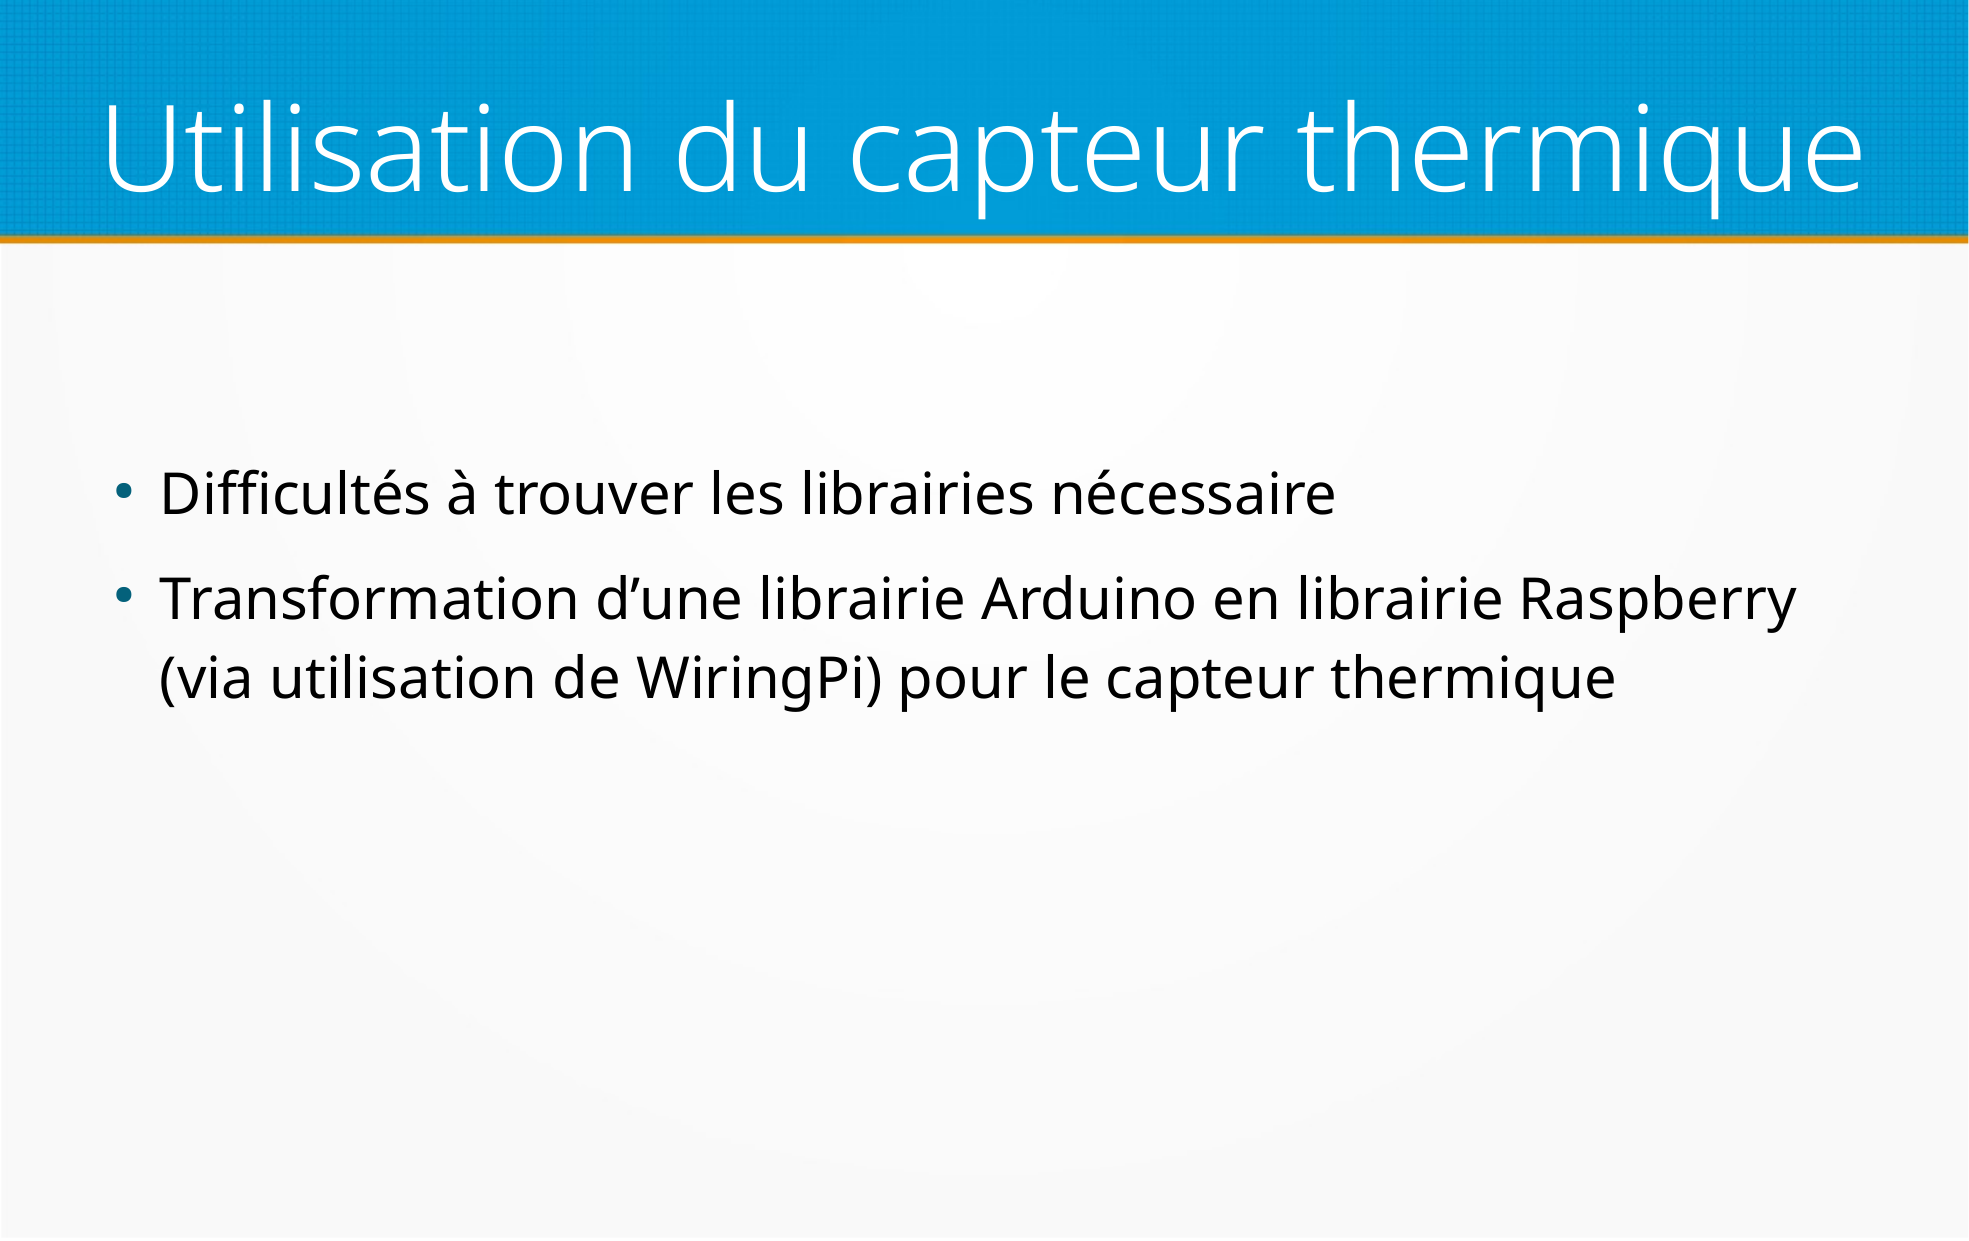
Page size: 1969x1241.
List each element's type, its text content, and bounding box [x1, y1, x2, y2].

title Utilisation du capteur thermique [98, 19, 1870, 227]
list Difficultés à trouver les librairies nécessaire Transformation d’une librairie Arduino en librairie Raspberry (via utilisation de WiringPi) pour le capteur thermique [98, 452, 1808, 788]
picture [0, 233, 1969, 1241]
